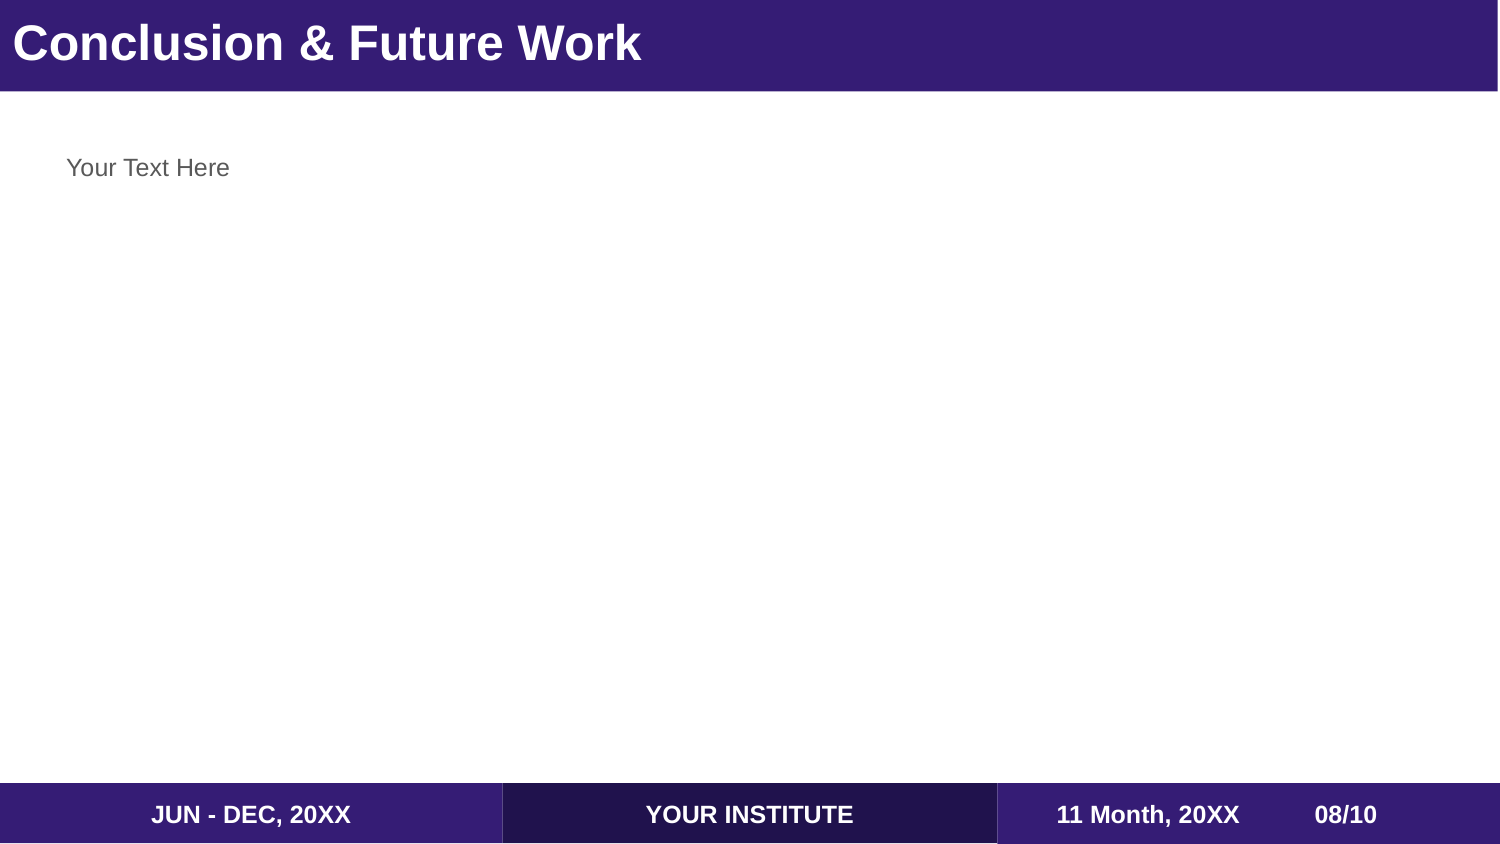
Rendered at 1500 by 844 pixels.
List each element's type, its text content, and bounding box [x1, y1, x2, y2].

text_box 11 Month, 20XX 08/10 [997, 783, 1500, 844]
text_box Conclusion & Future Work [0, 0, 1498, 92]
text_box YOUR INSTITUTE [502, 783, 997, 844]
text_box JUN - DEC, 20XX [0, 783, 502, 844]
list Your Text Here [51, 132, 1449, 740]
